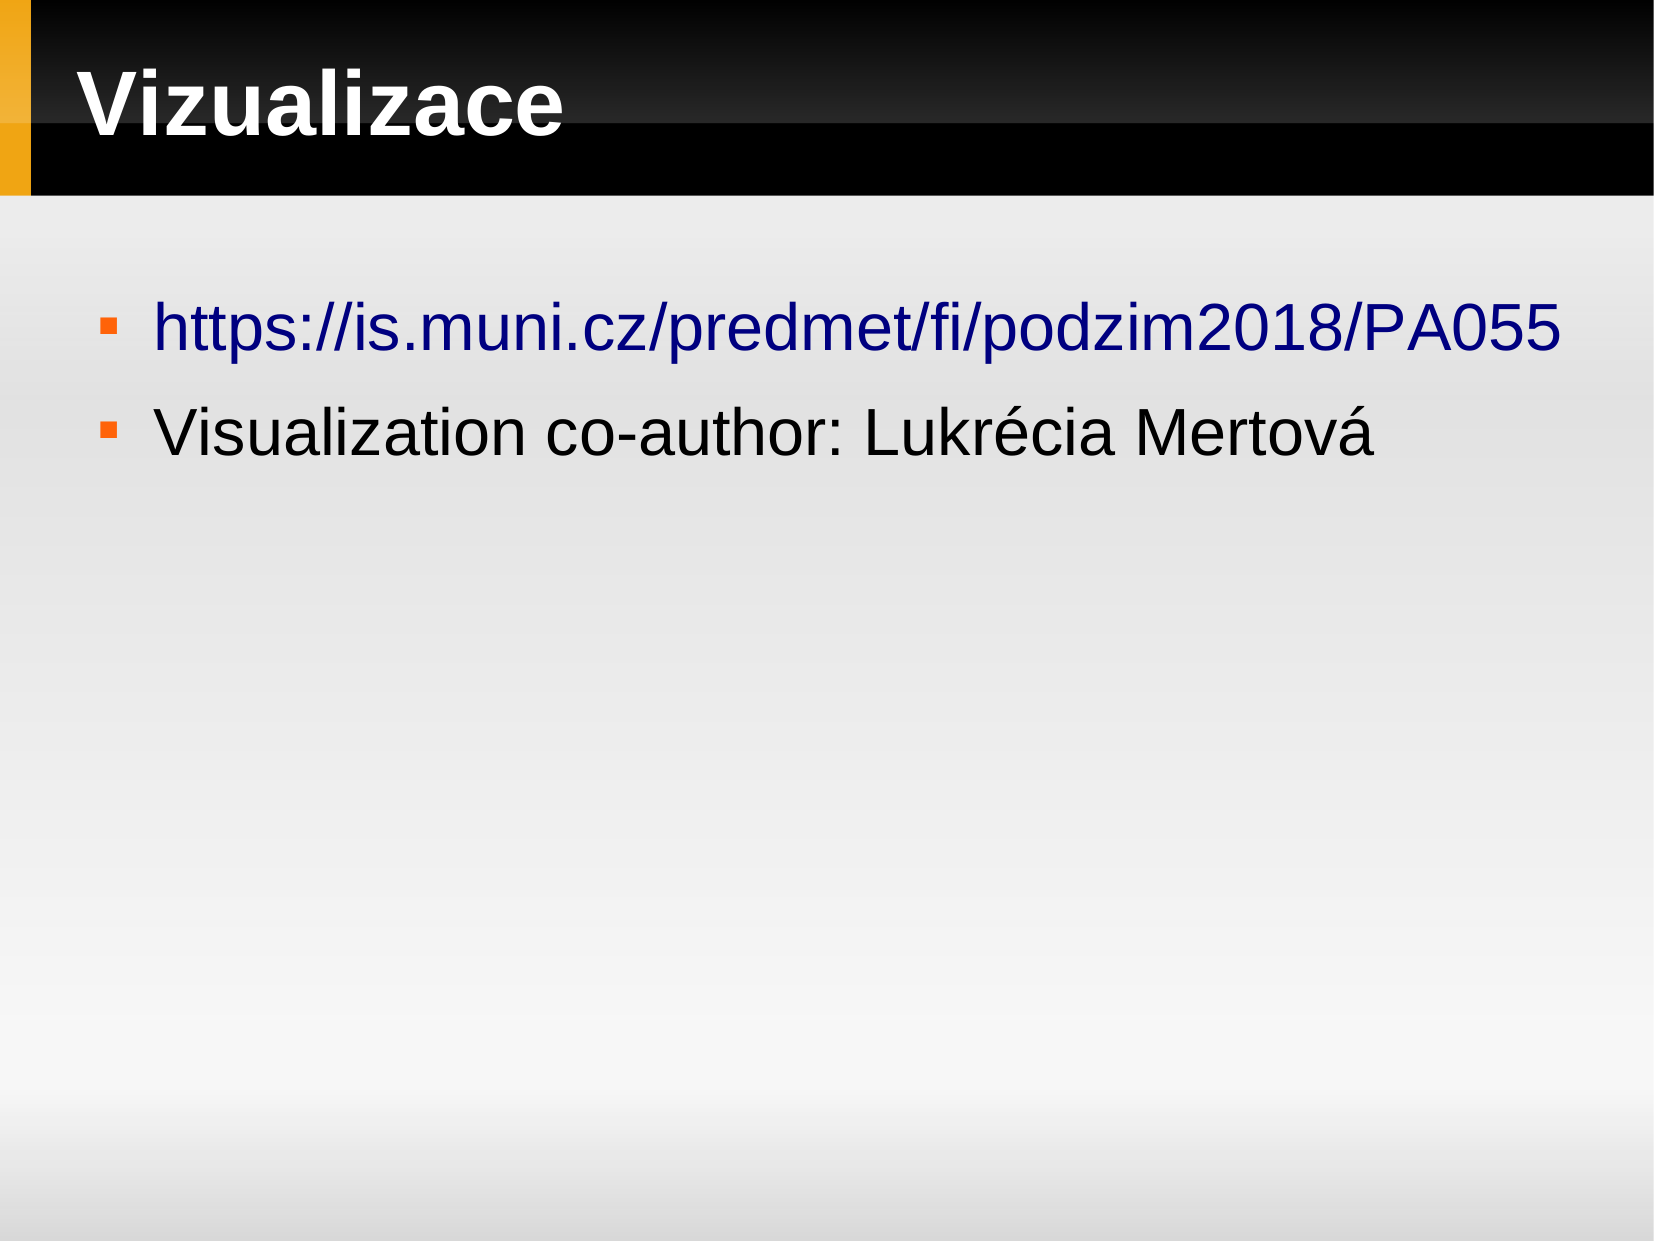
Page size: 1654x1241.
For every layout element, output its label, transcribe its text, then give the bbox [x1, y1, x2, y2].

title Vizualizace [76, 0, 1565, 208]
list https://is.muni.cz/predmet/fi/podzim2018/PA055 Visualization co-author: Lukrécia Mertová [82, 290, 1571, 1109]
picture [0, 0, 1654, 1241]
